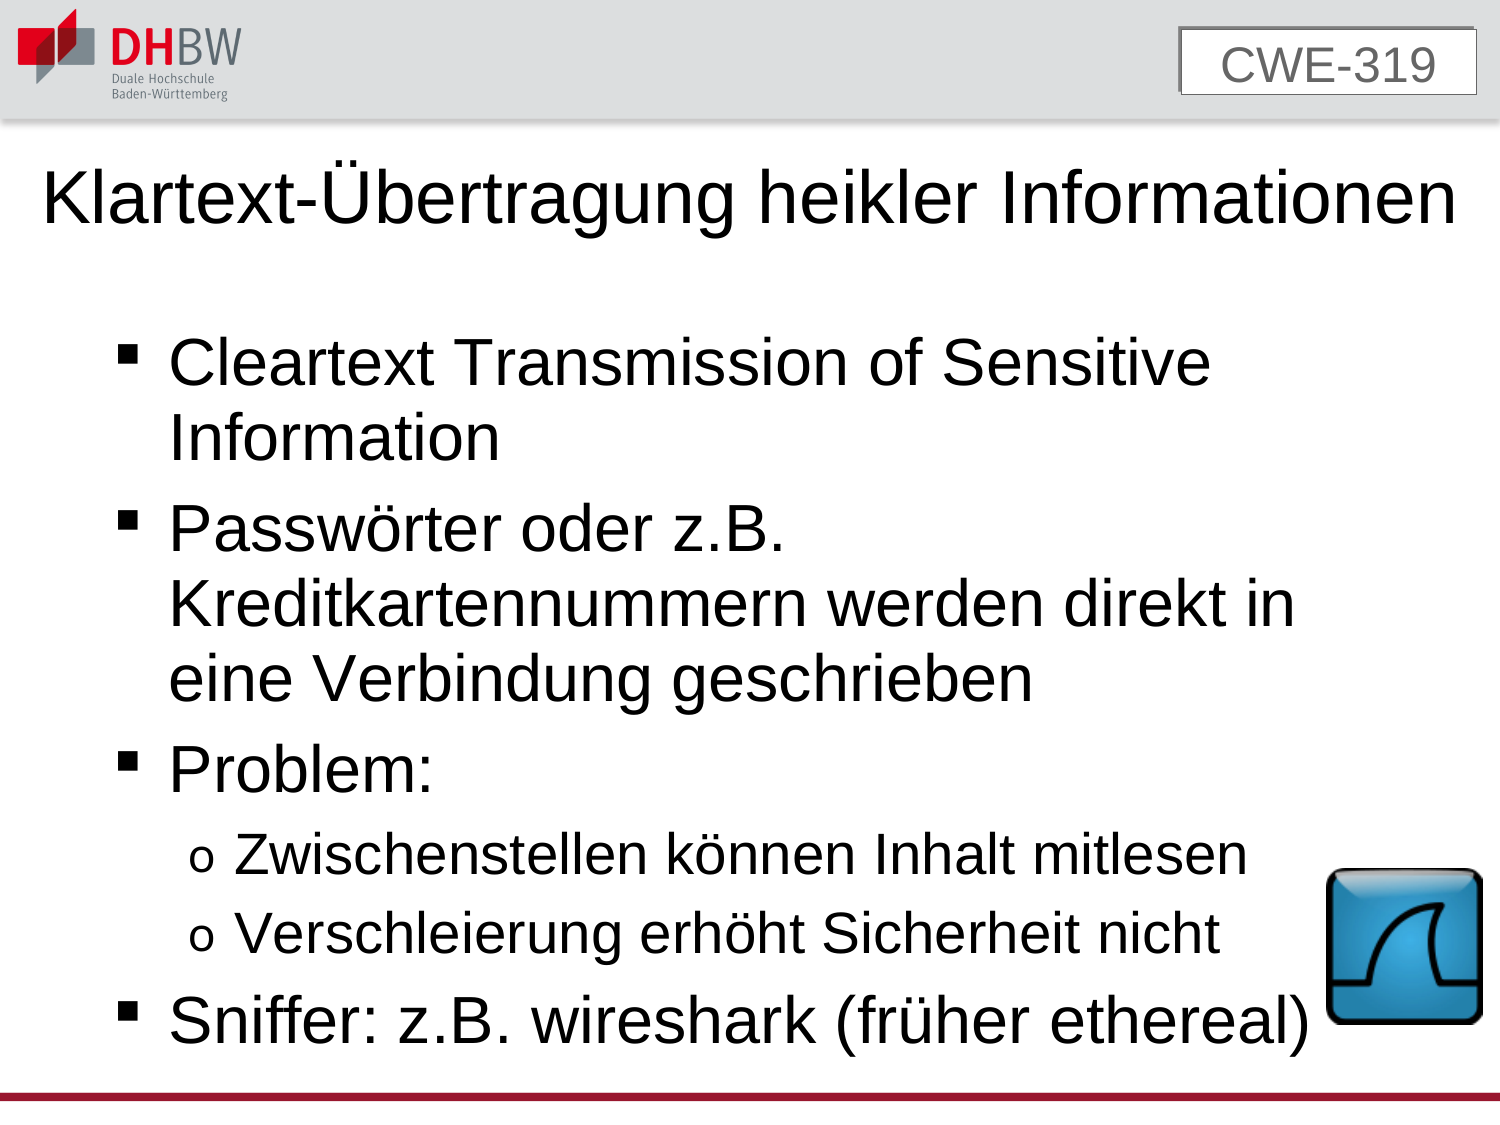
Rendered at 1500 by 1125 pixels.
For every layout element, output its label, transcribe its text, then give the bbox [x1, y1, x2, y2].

picture [0, 261, 1500, 1121]
title Klartext-Übertragung heikler Informationen [0, 134, 1500, 261]
list Cleartext Transmission of Sensitive Information Passwörter oder z.B. Kreditkartennummern werden direkt in eine Verbindung geschrieben Problem: Zwischenstellen können Inhalt mitlesen Verschleierung erhöht Sicherheit nicht Sniffer: z.B. wireshark (früher ethereal) [112, 324, 1388, 1058]
picture [0, 0, 1500, 134]
text_box CWE-319 [1181, 29, 1477, 95]
